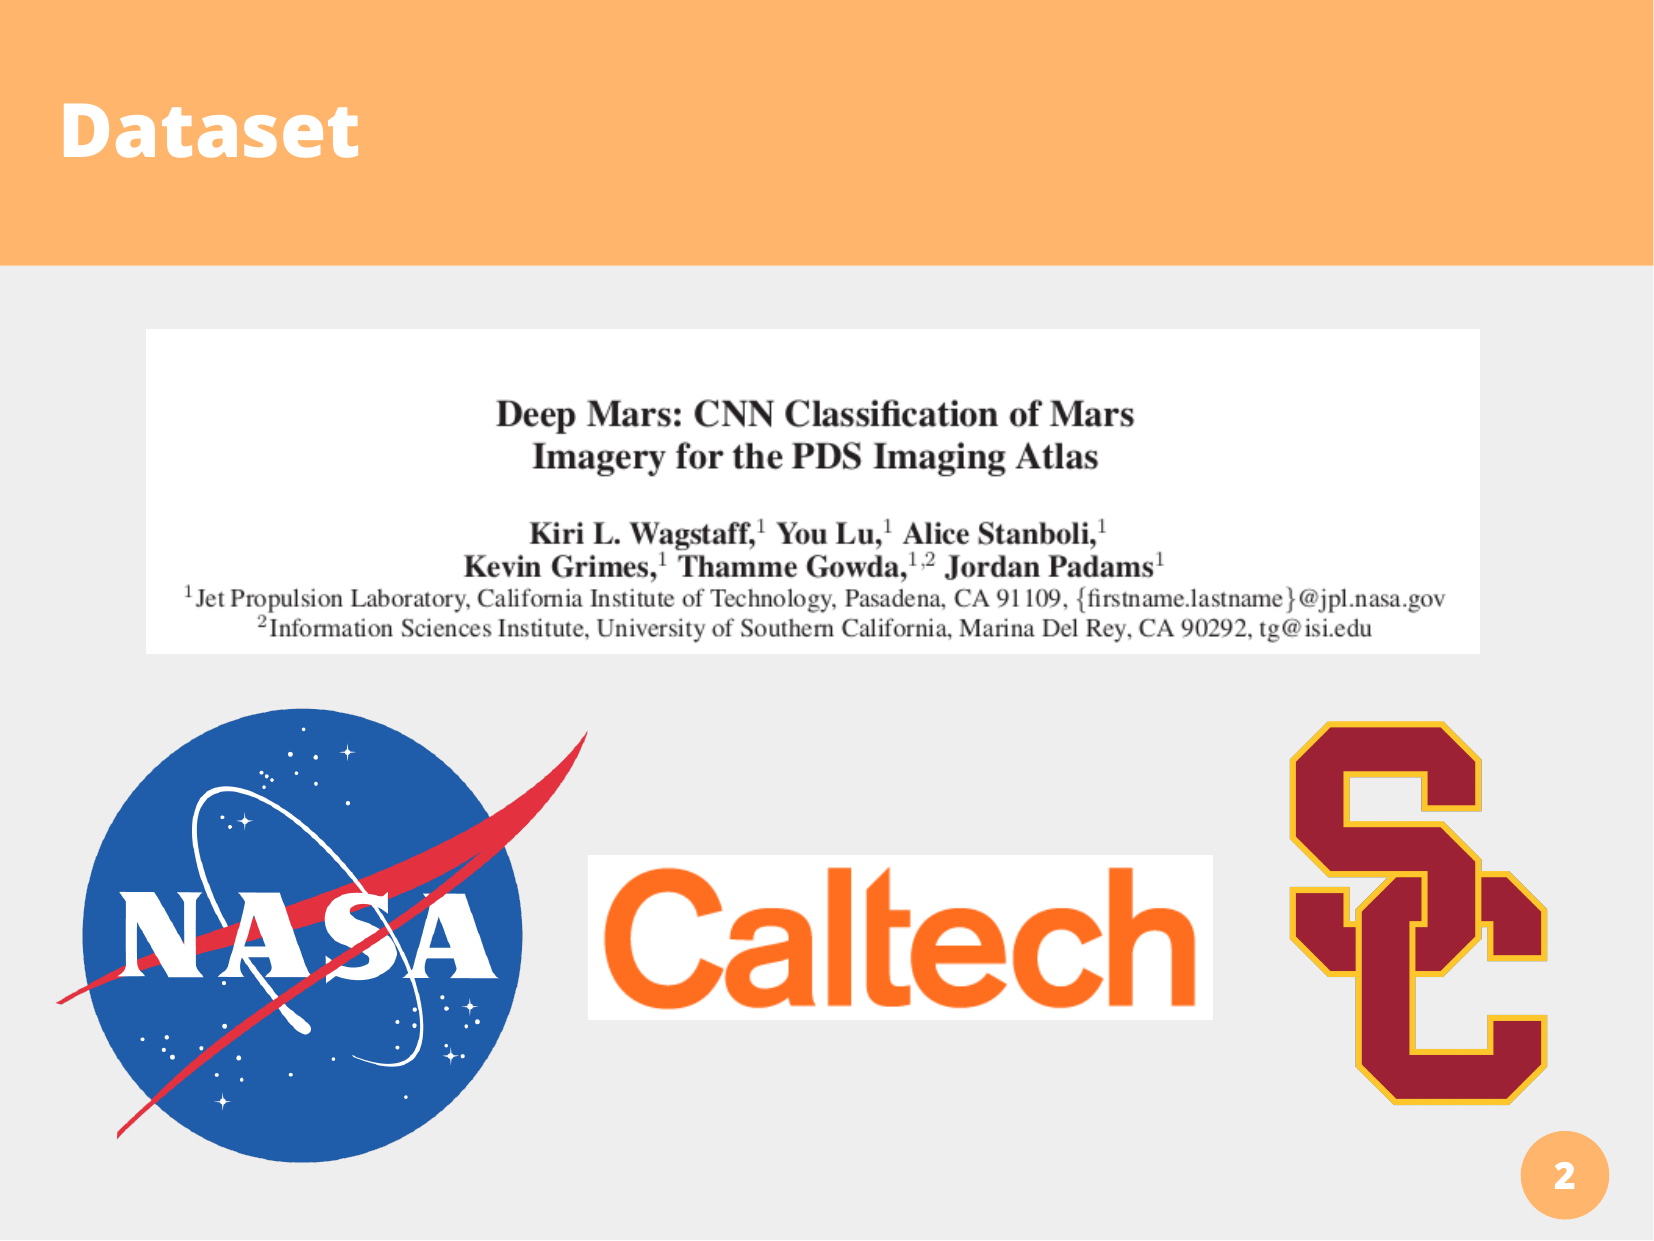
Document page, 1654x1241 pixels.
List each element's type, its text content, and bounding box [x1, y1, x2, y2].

picture [1287, 719, 1548, 1107]
picture [146, 329, 1480, 654]
picture [51, 704, 1213, 1167]
title Dataset [59, 49, 1595, 207]
